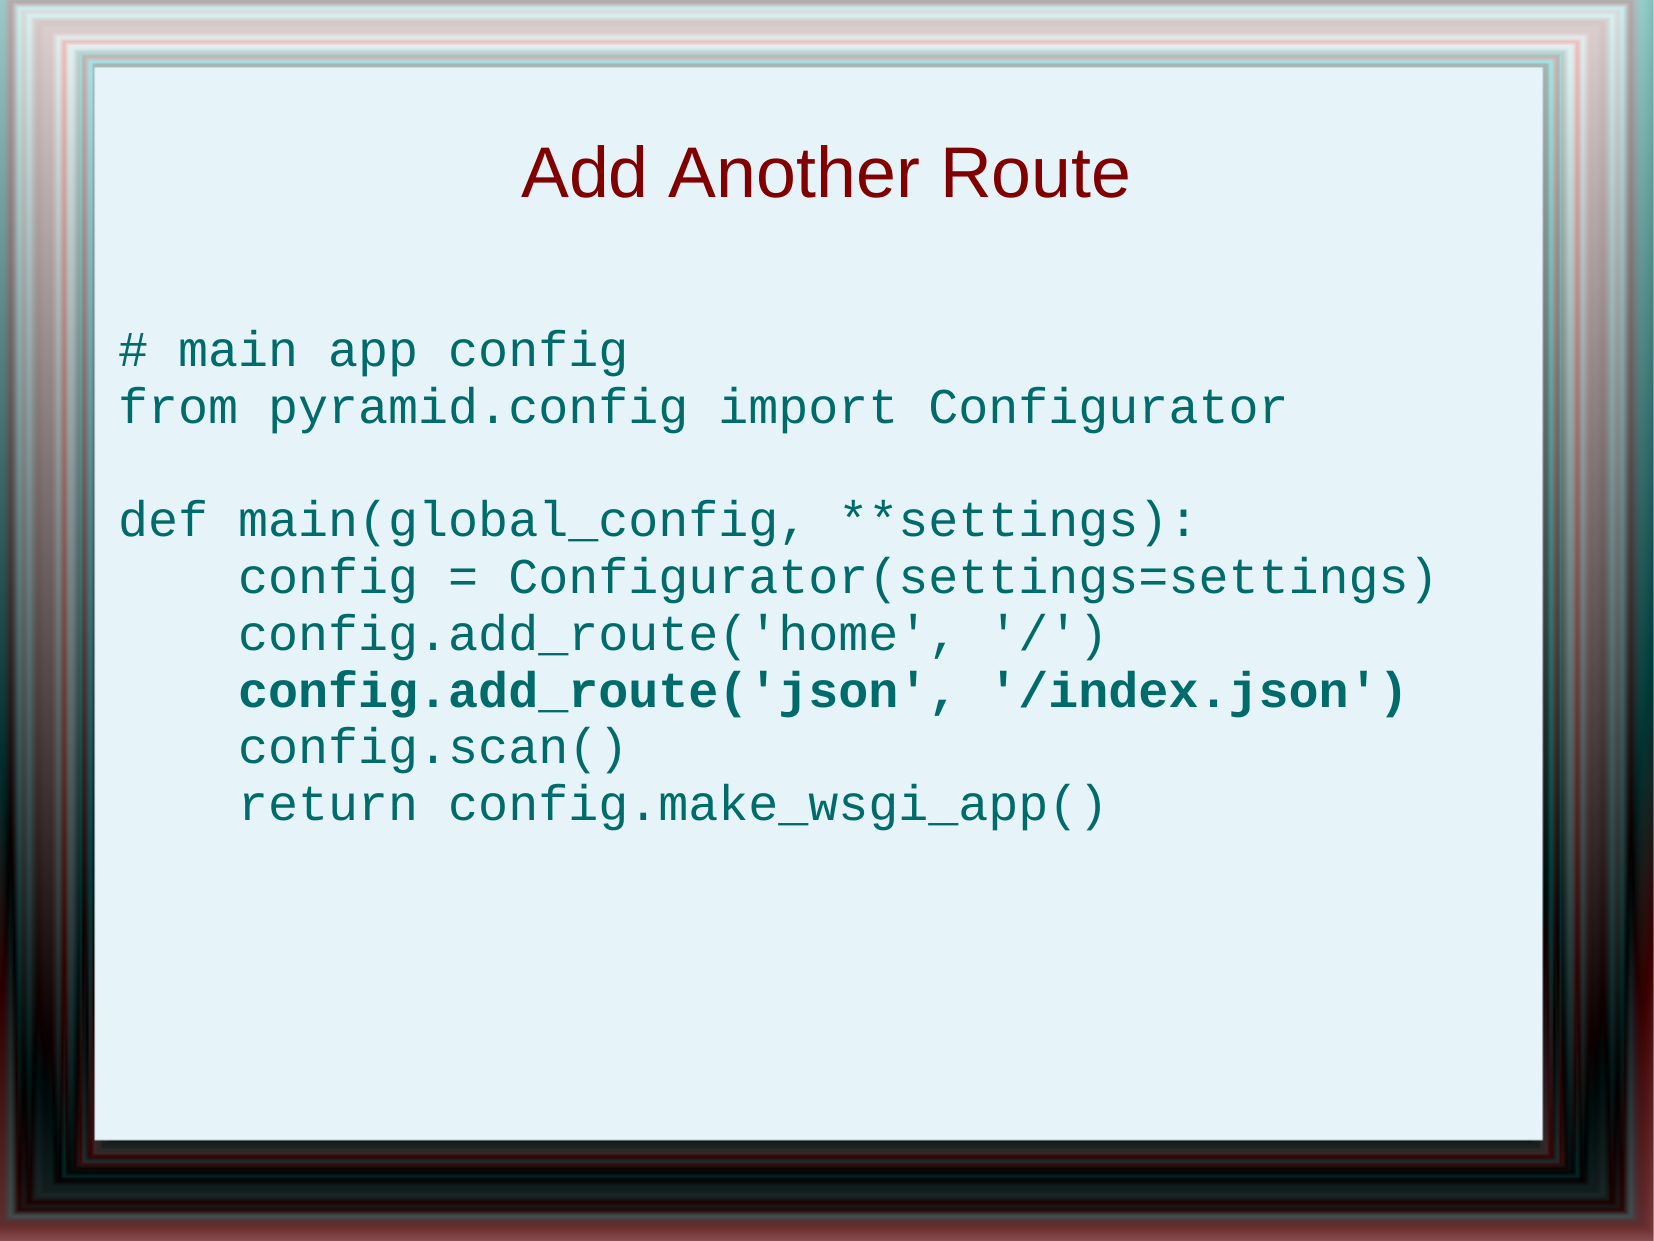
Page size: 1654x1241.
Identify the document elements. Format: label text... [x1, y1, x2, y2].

list # main app config from pyramid.config import Configurator def main(global_config, **settings): config = Configurator(settings=settings) config.add_route('home', '/') config.add_route('json', '/index.json') config.scan() return config.make_wsgi_app() [118, 324, 1506, 1045]
title Add Another Route [118, 88, 1536, 257]
picture [0, 0, 1654, 1241]
